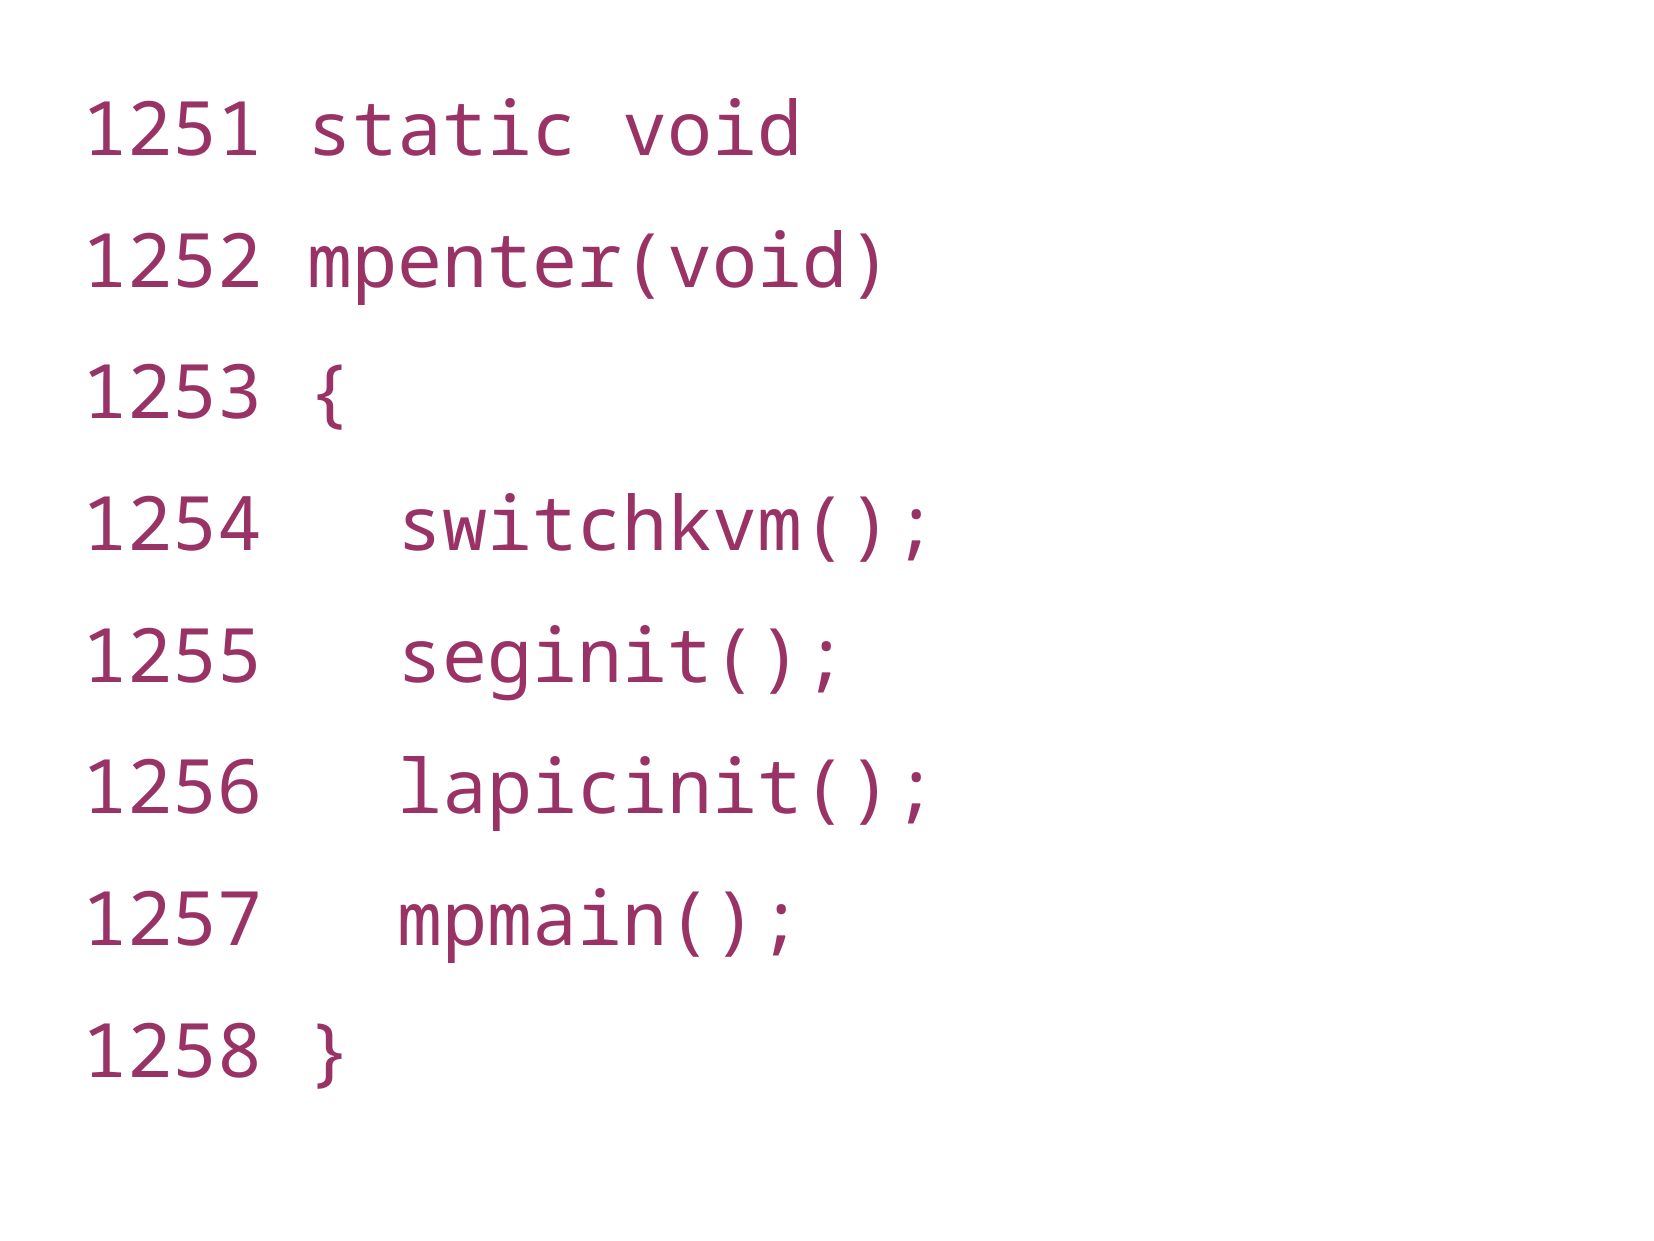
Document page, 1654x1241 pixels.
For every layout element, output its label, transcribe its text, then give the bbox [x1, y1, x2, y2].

list 1251 static void 1252 mpenter(void) 1253 { 1254 switchkvm(); 1255 seginit(); 1256 lapicinit(); 1257 mpmain(); 1258 } [82, 75, 1571, 1163]
